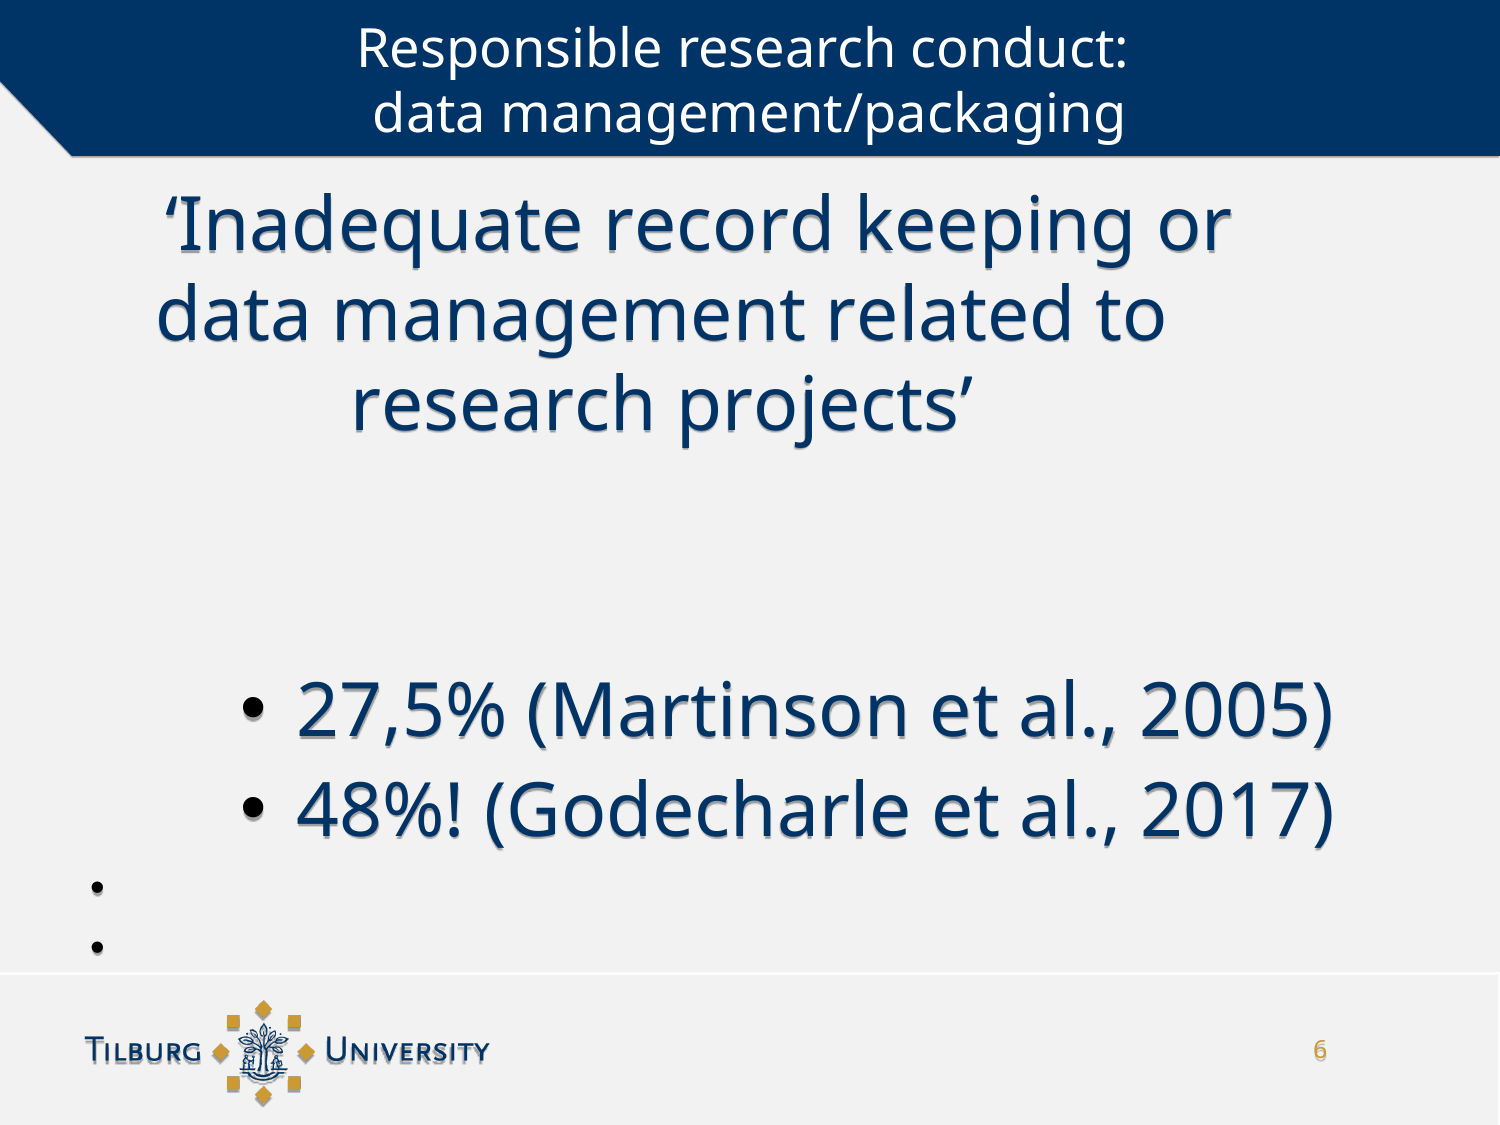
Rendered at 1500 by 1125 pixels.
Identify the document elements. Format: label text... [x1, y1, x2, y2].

text_box [1298, 1026, 1426, 1087]
text_box ‘Inadequate record keeping or data management related to research projects’ [75, 168, 1426, 504]
title Responsible research conduct: data management/packaging [75, 0, 1426, 156]
text_box 27,5% (Martinson et al., 2005) 48%! (Godecharle et al., 2017) [75, 553, 1426, 801]
